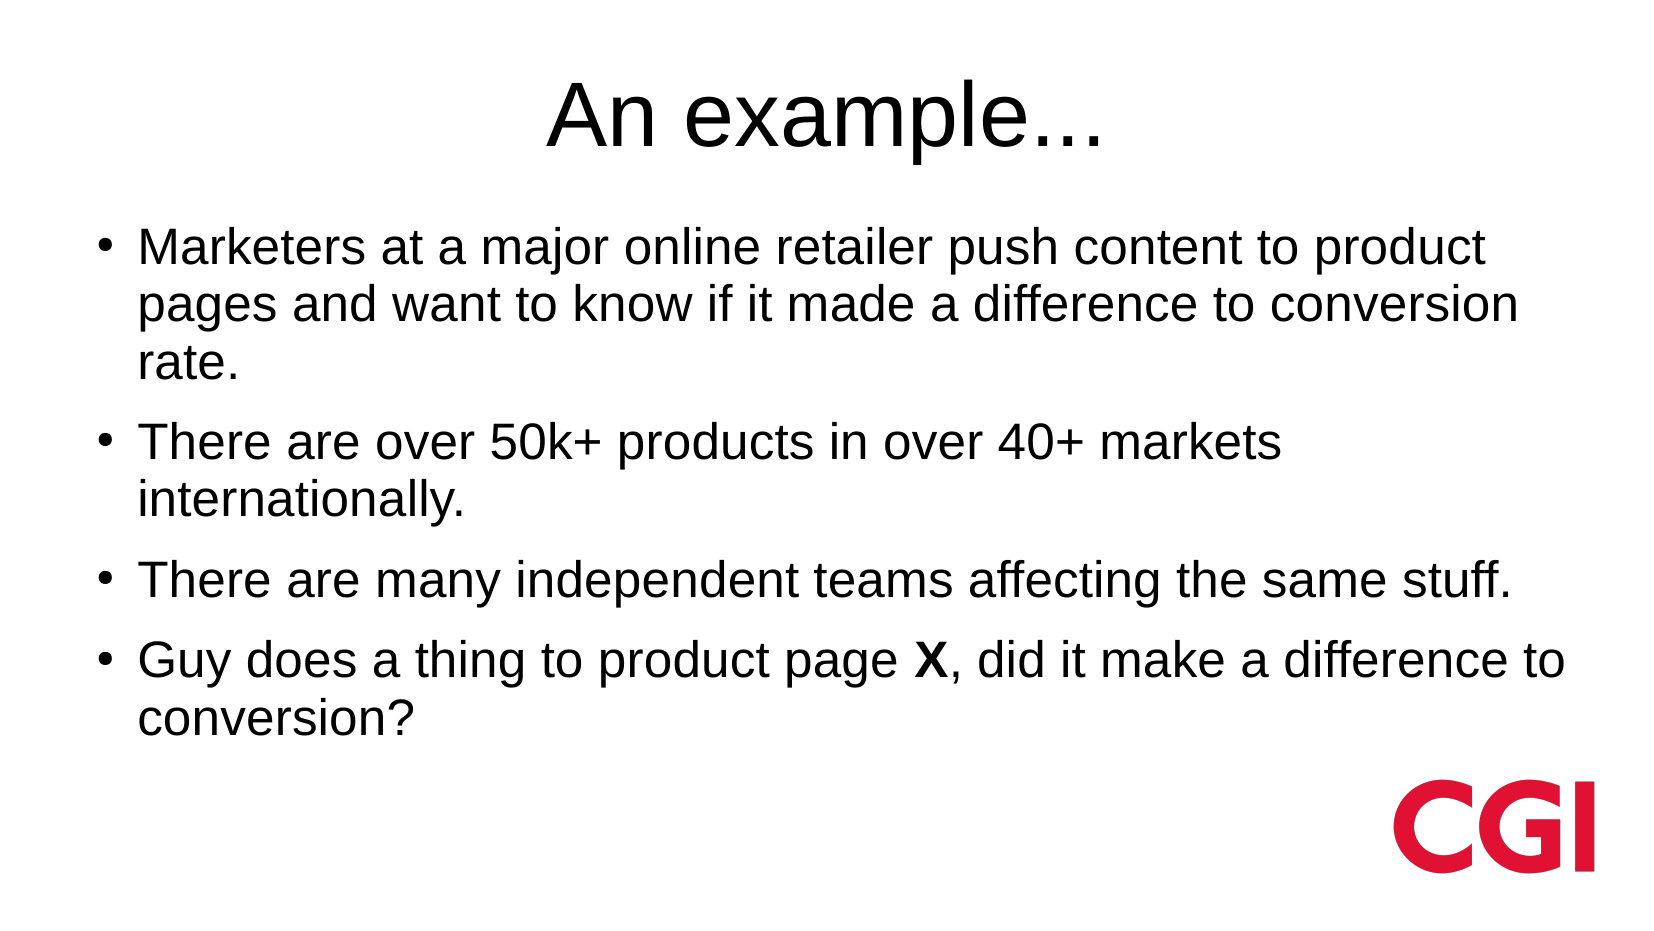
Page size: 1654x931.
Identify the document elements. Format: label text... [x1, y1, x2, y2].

title An example... [82, 37, 1571, 193]
picture [1393, 779, 1595, 874]
list Marketers at a major online retailer push content to product pages and want to know if it made a difference to conversion rate. There are over 50k+ products in over 40+ markets internationally. There are many independent teams affecting the same stuff. Guy does a thing to product page X, did it make a difference to conversion? [82, 217, 1571, 758]
